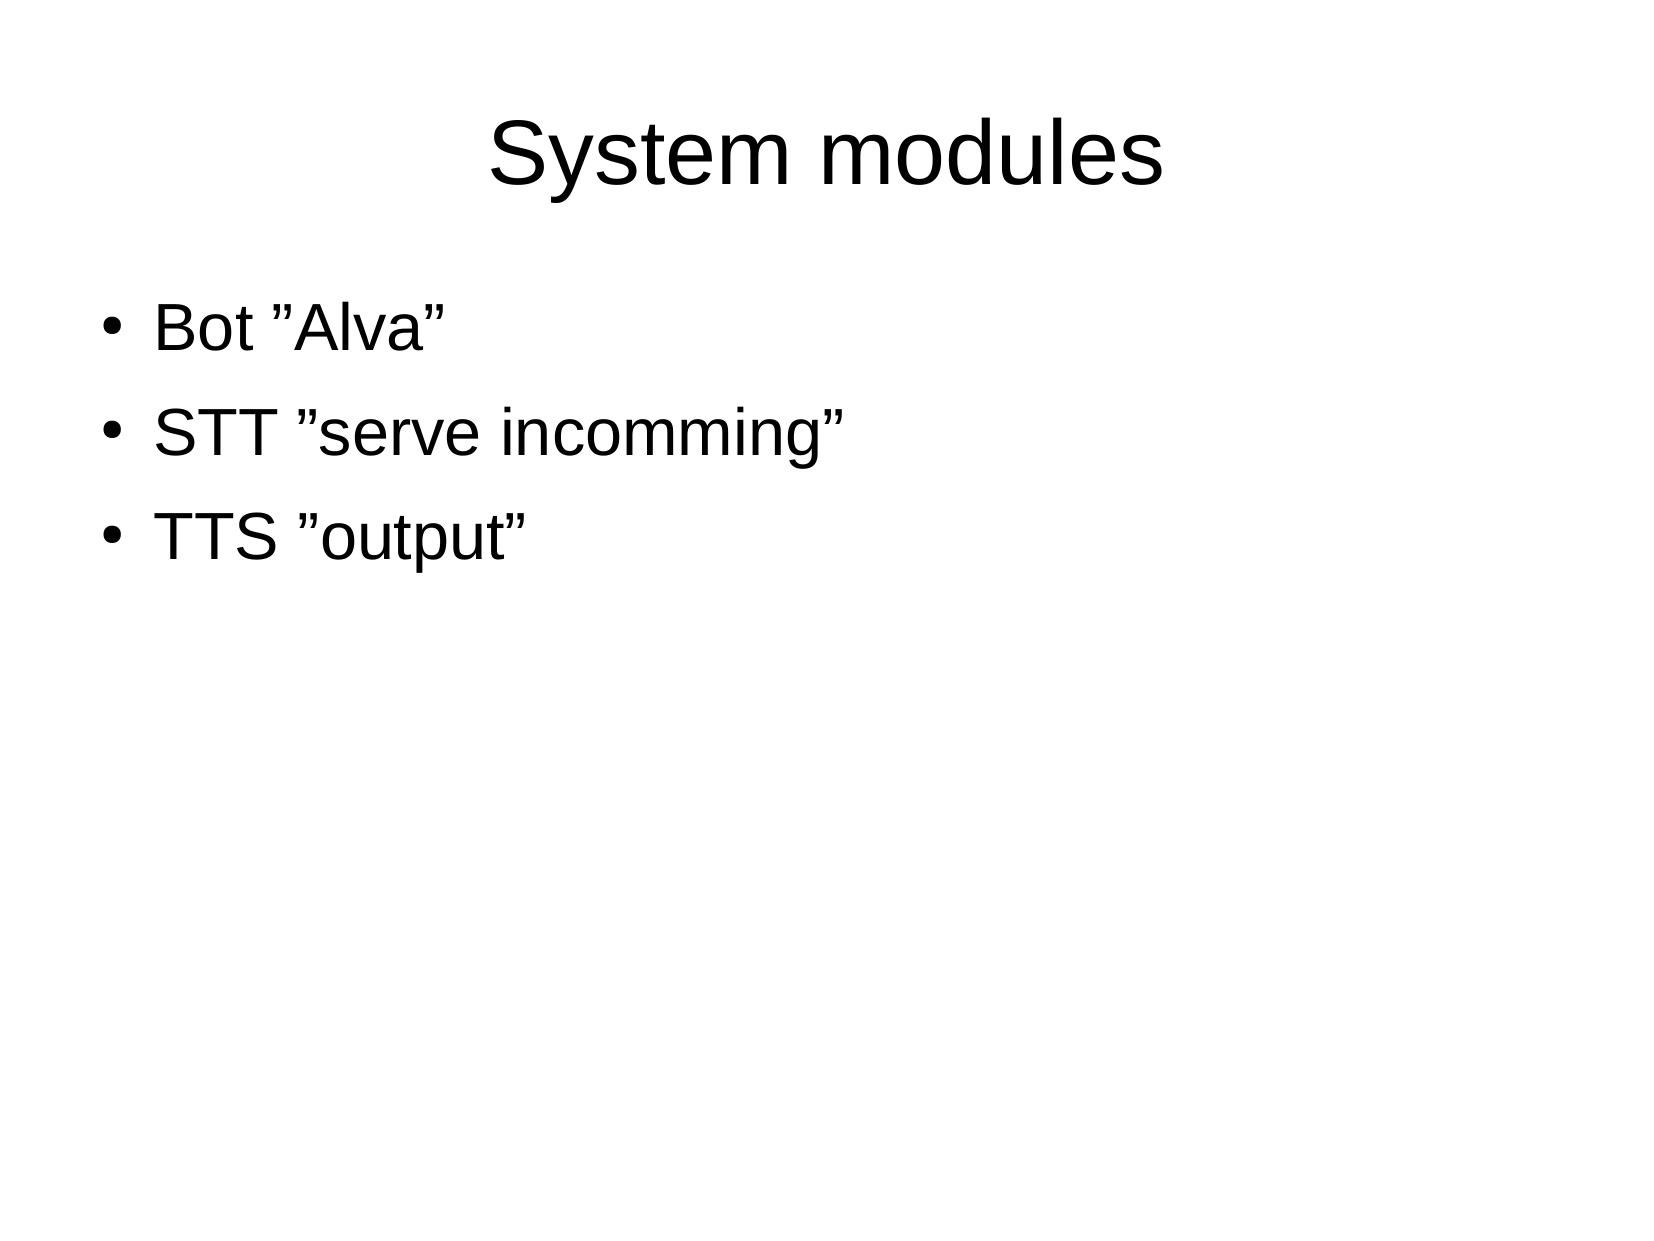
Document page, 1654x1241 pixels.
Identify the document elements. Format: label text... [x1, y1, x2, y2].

list Bot ”Alva” STT ”serve incomming” TTS ”output” [82, 290, 1571, 1010]
title System modules [82, 49, 1571, 257]
